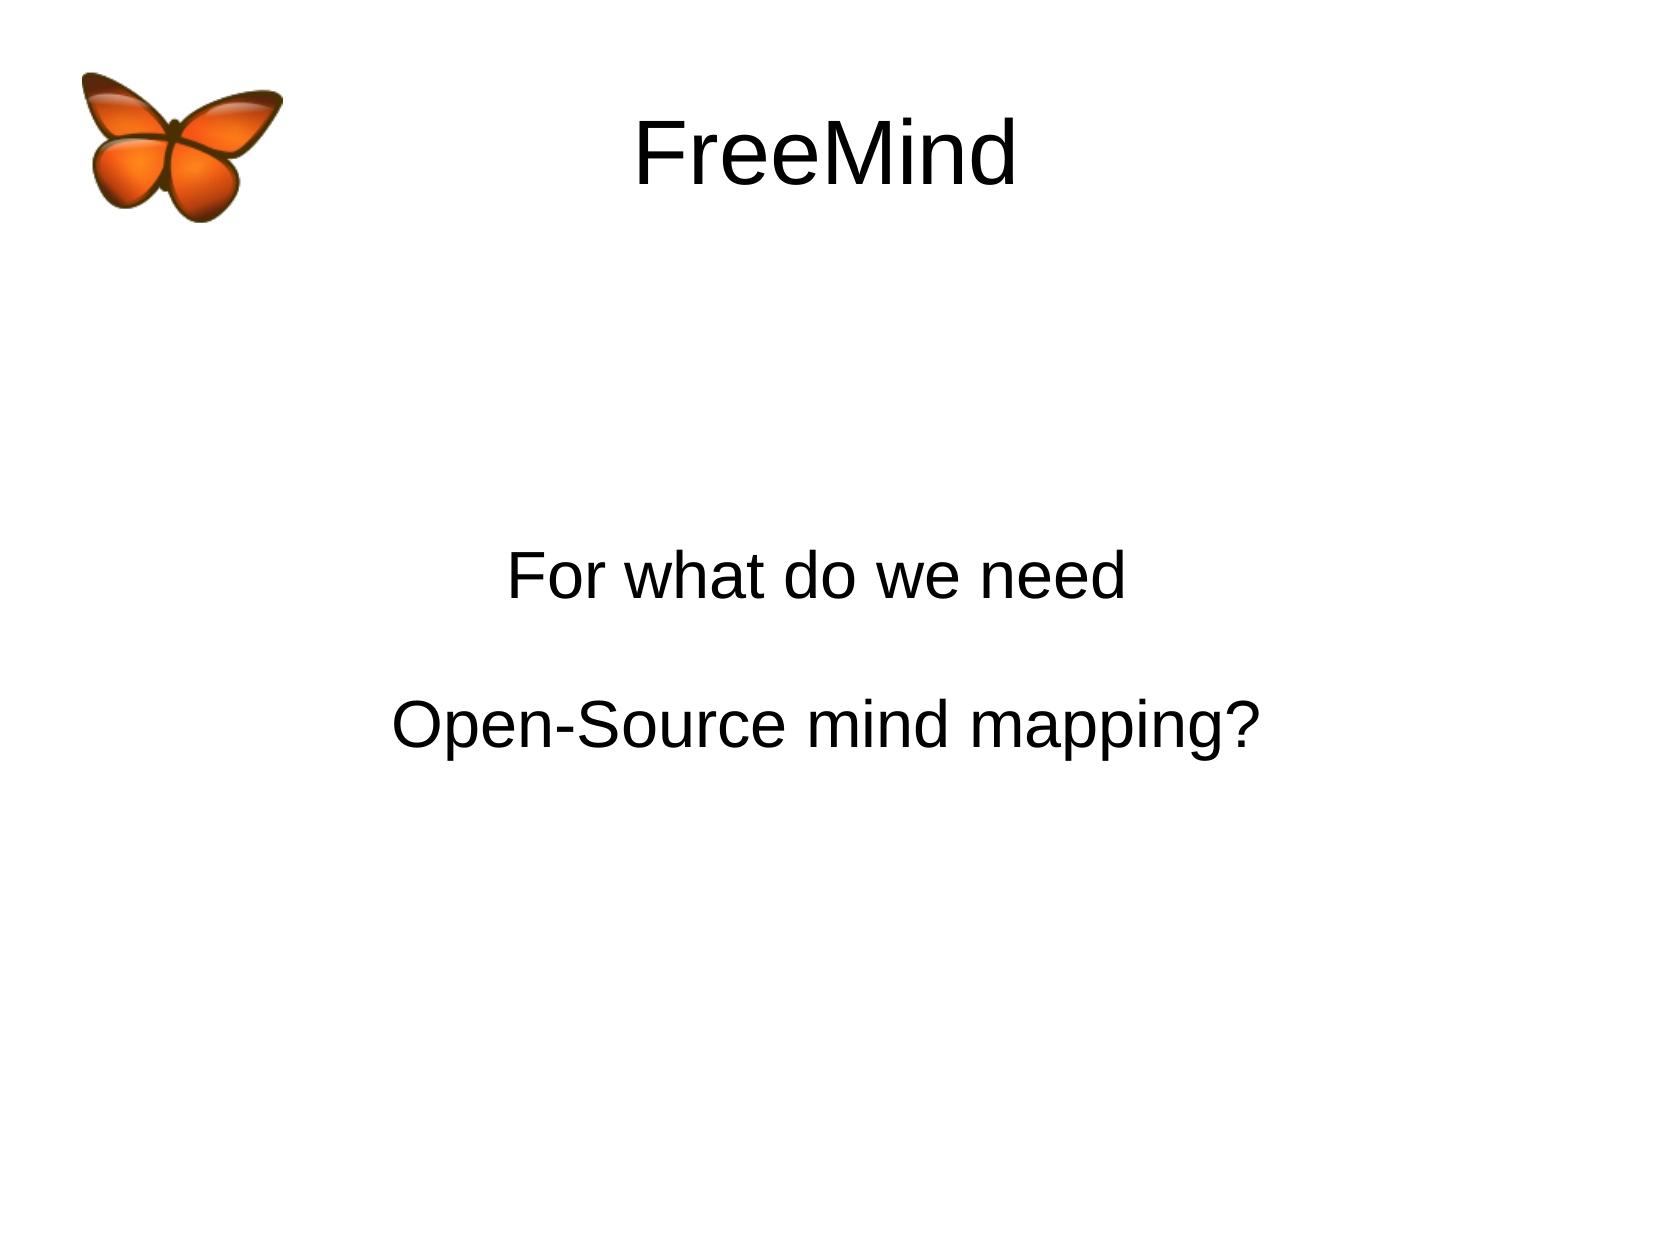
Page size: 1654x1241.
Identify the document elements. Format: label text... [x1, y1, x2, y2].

subtitle For what do we need Open-Source mind mapping? [82, 290, 1571, 1010]
title FreeMind [82, 49, 1571, 257]
